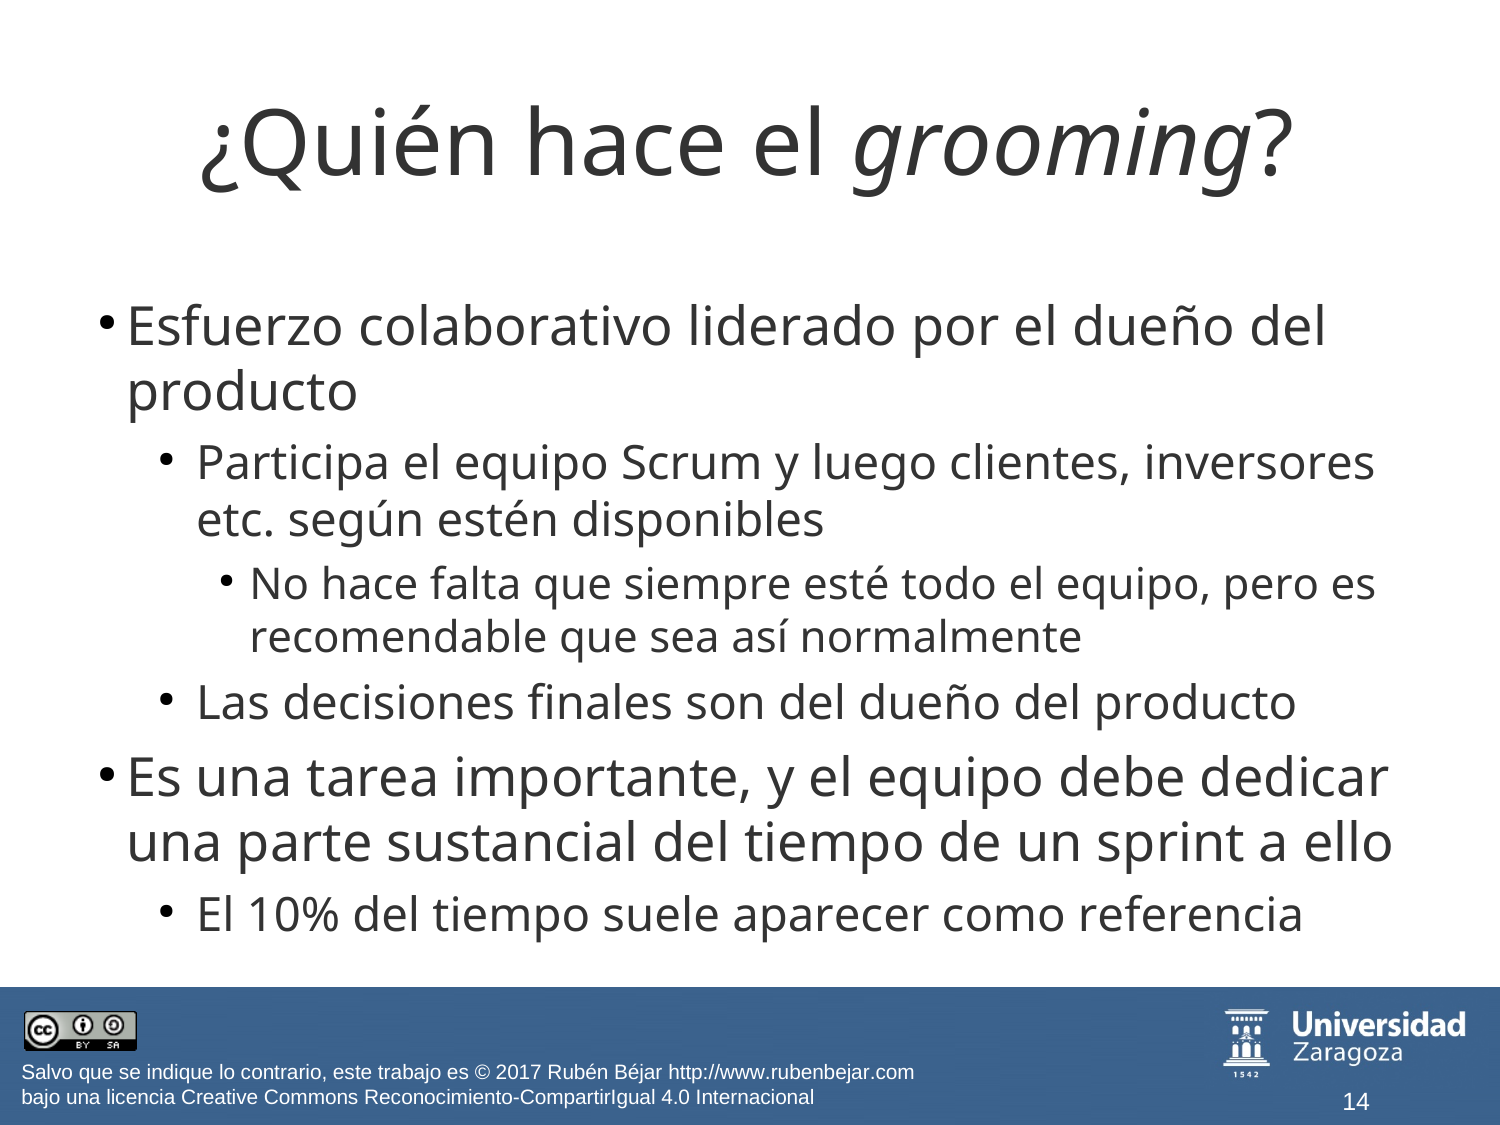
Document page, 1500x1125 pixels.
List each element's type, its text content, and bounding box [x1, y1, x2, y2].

picture [0, 987, 1500, 1125]
title ¿Quién hace el grooming? [74, 21, 1420, 257]
list Esfuerzo colaborativo liderado por el dueño del producto Participa el equipo Scrum y luego clientes, inversores etc. según estén disponibles No hace falta que siempre esté todo el equipo, pero es recomendable que sea así normalmente Las decisiones finales son del dueño del producto Es una tarea importante, y el equipo debe dedicar una parte sustancial del tiempo de un sprint a ello El 10% del tiempo suele aparecer como referencia [82, 283, 1418, 957]
